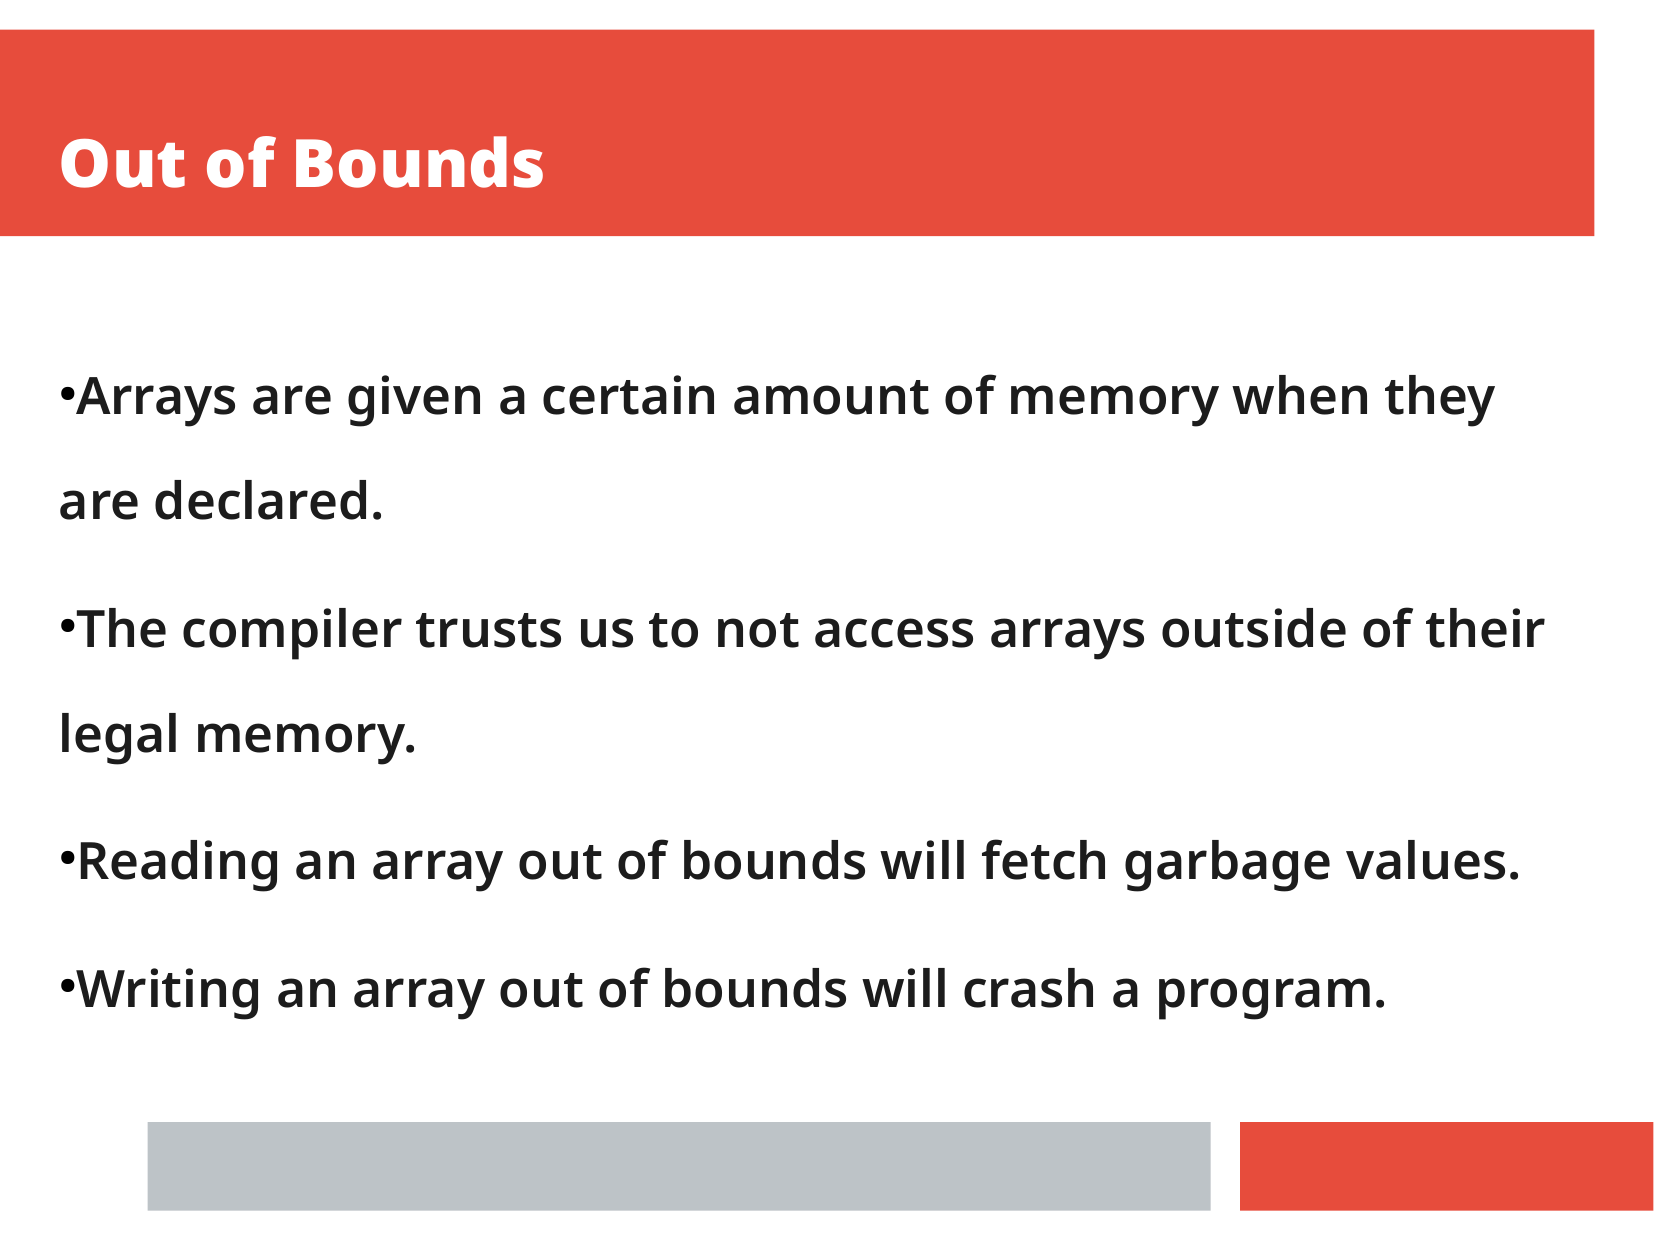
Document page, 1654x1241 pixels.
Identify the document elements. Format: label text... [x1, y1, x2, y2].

list Arrays are given a certain amount of memory when they are declared. The compiler trusts us to not access arrays outside of their legal memory. Reading an array out of bounds will fetch garbage values. Writing an array out of bounds will crash a program. [59, 324, 1565, 1093]
title Out of Bounds [59, 59, 1595, 207]
